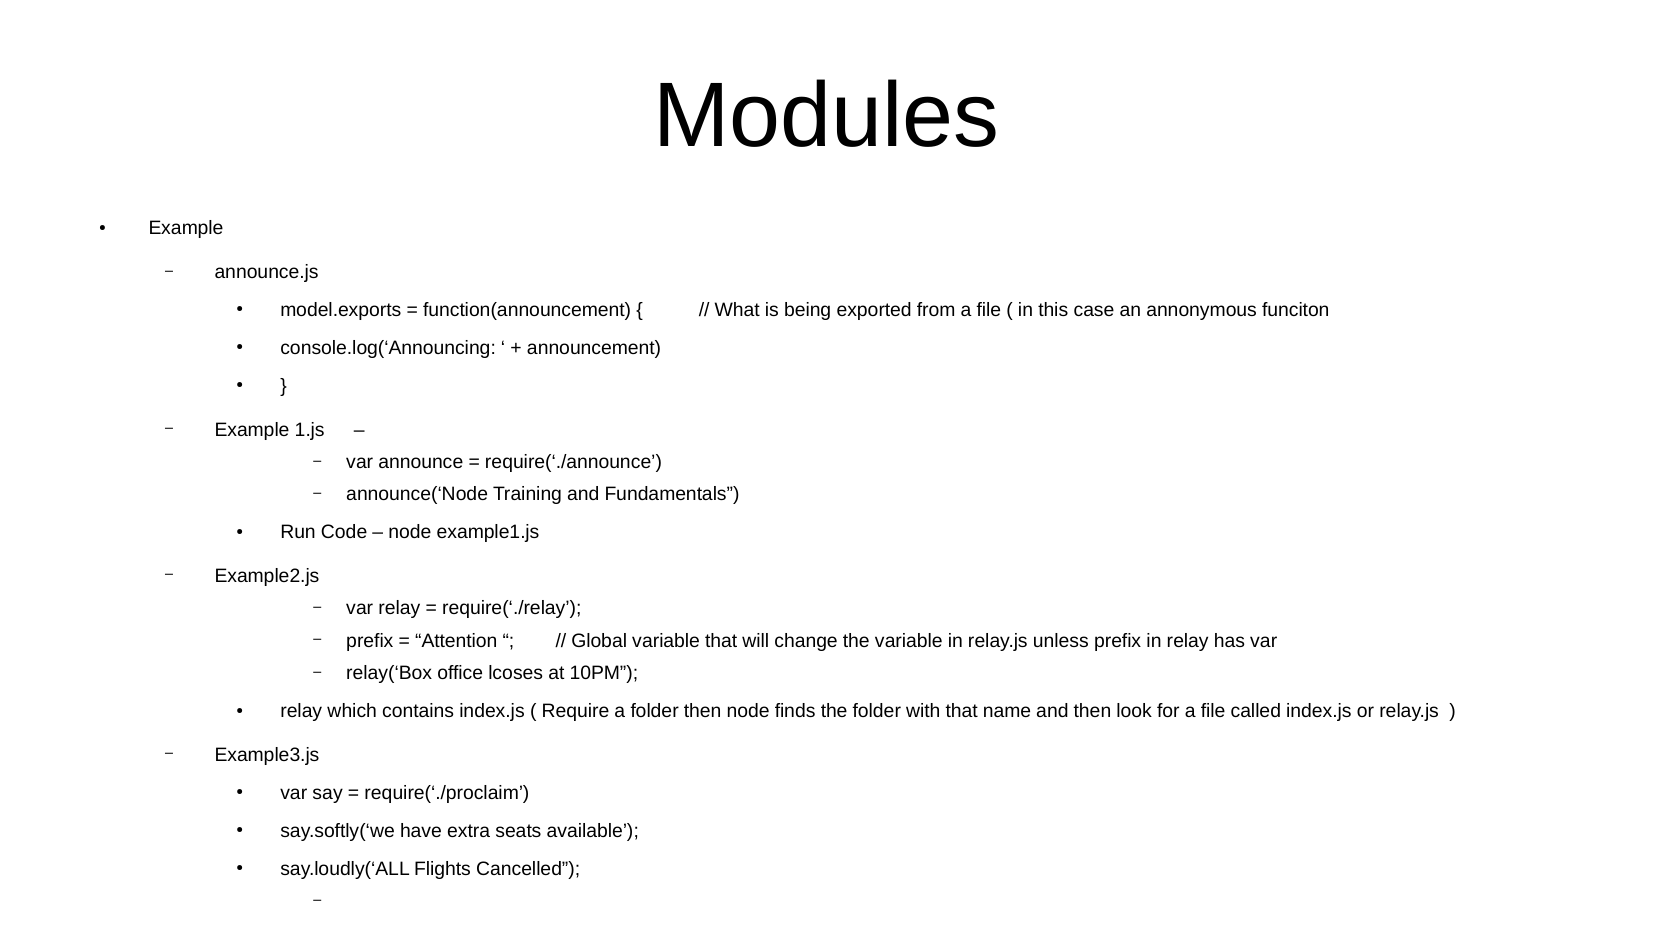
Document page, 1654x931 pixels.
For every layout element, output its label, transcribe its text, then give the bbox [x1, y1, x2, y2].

list Example announce.js model.exports = function(announcement) { // What is being exported from a file ( in this case an annonymous funciton console.log(‘Announcing: ‘ + announcement) } Example 1.js – var announce = require(‘./announce’) announce(‘Node Training and Fundamentals”) Run Code – node example1.js Example2.js var relay = require(‘./relay’); prefix = “Attention “; // Global variable that will change the variable in relay.js unless prefix in relay has var relay(‘Box office lcoses at 10PM”); relay which contains index.js ( Require a folder then node finds the folder with that name and then look for a file called index.js or relay.js ) Example3.js var say = require(‘./proclaim’) say.softly(‘we have extra seats available’); say.loudly(‘ALL Flights Cancelled”); [82, 217, 1621, 886]
title Modules [82, 37, 1571, 193]
